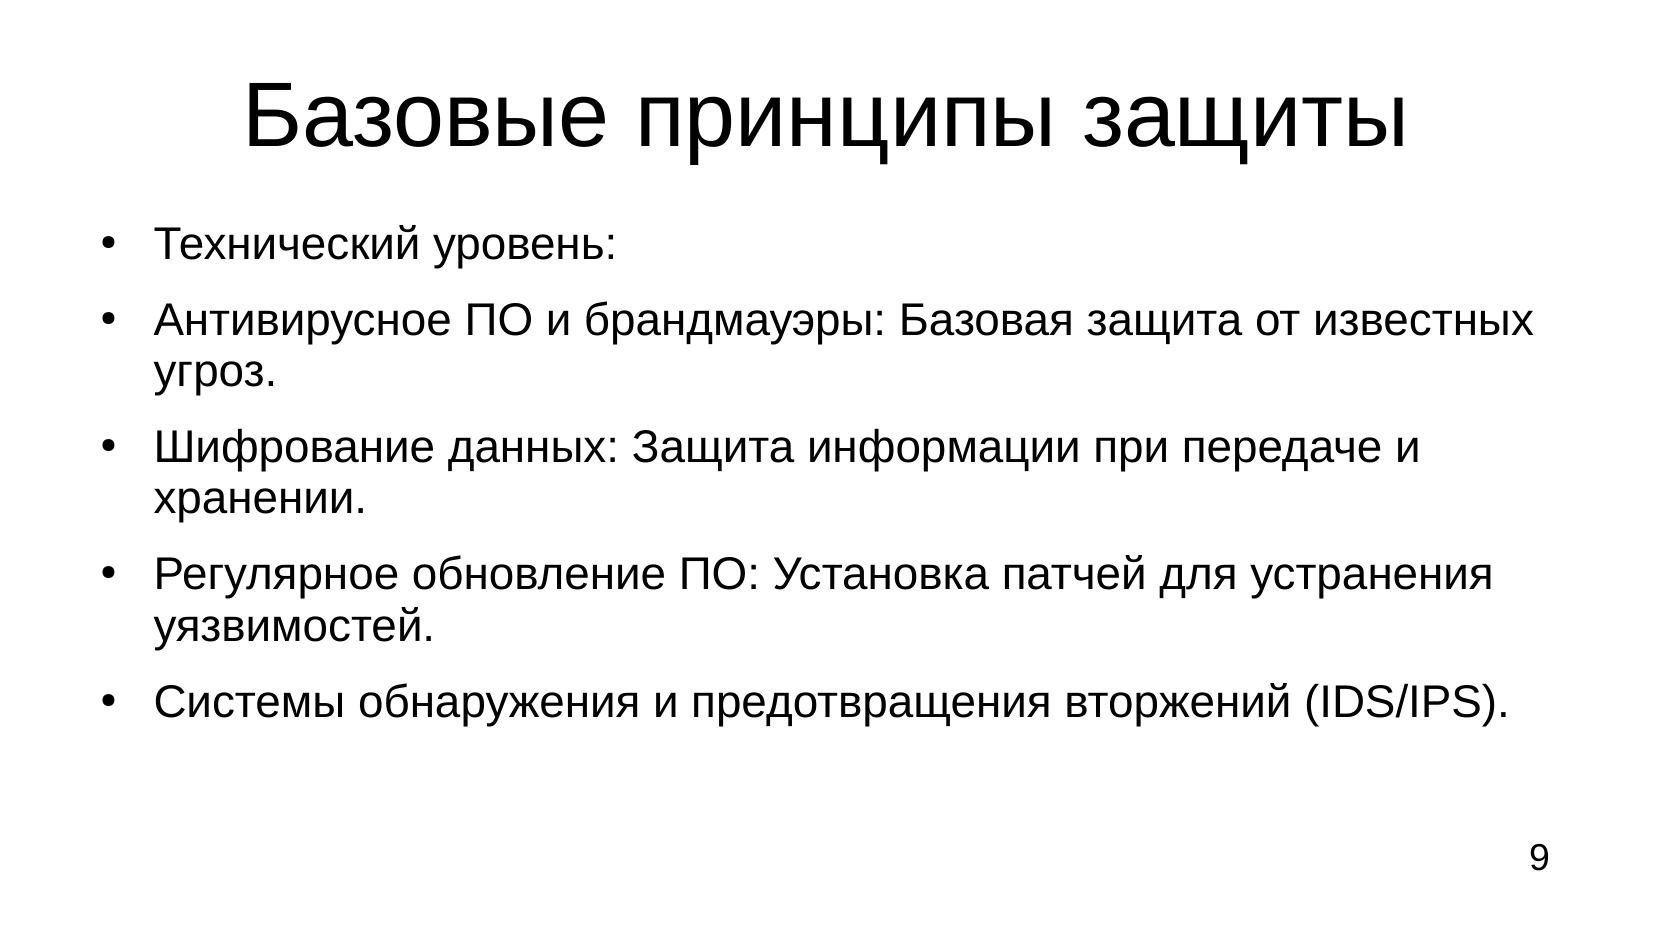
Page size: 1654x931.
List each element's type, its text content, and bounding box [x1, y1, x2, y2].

text_box 9 [1514, 828, 1565, 886]
title Базовые принципы защиты [82, 37, 1571, 193]
list Технический уровень: Антивирусное ПО и брандмауэры: Базовая защита от известных угроз. Шифрование данных: Защита информации при передаче и хранении. Регулярное обновление ПО: Установка патчей для устранения уязвимостей. Системы обнаружения и предотвращения вторжений (IDS/IPS). [82, 217, 1571, 758]
